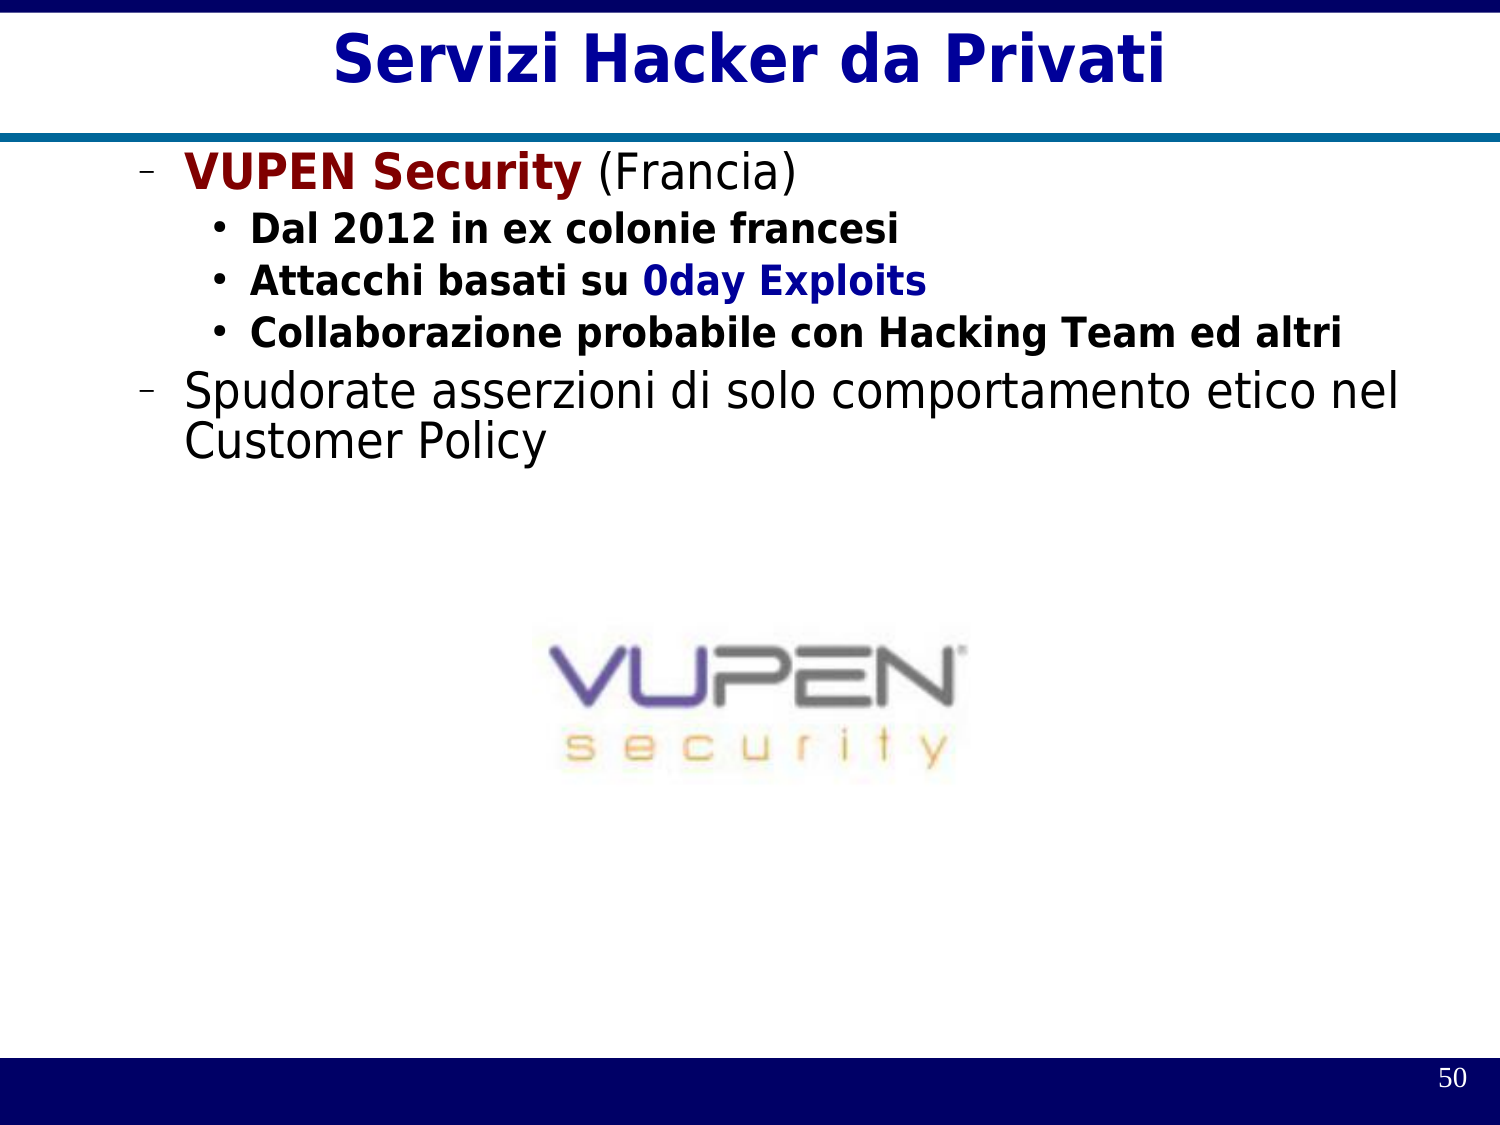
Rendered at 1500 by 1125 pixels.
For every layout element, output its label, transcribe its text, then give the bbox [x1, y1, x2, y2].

list VUPEN Security (Francia) Dal 2012 in ex colonie francesi Attacchi basati su 0day Exploits Collaborazione probabile con Hacking Team ed altri Spudorate asserzioni di solo comportamento etico nel Customer Policy [62, 149, 1438, 803]
title Servizi Hacker da Privati [62, 0, 1438, 126]
picture [532, 482, 986, 936]
